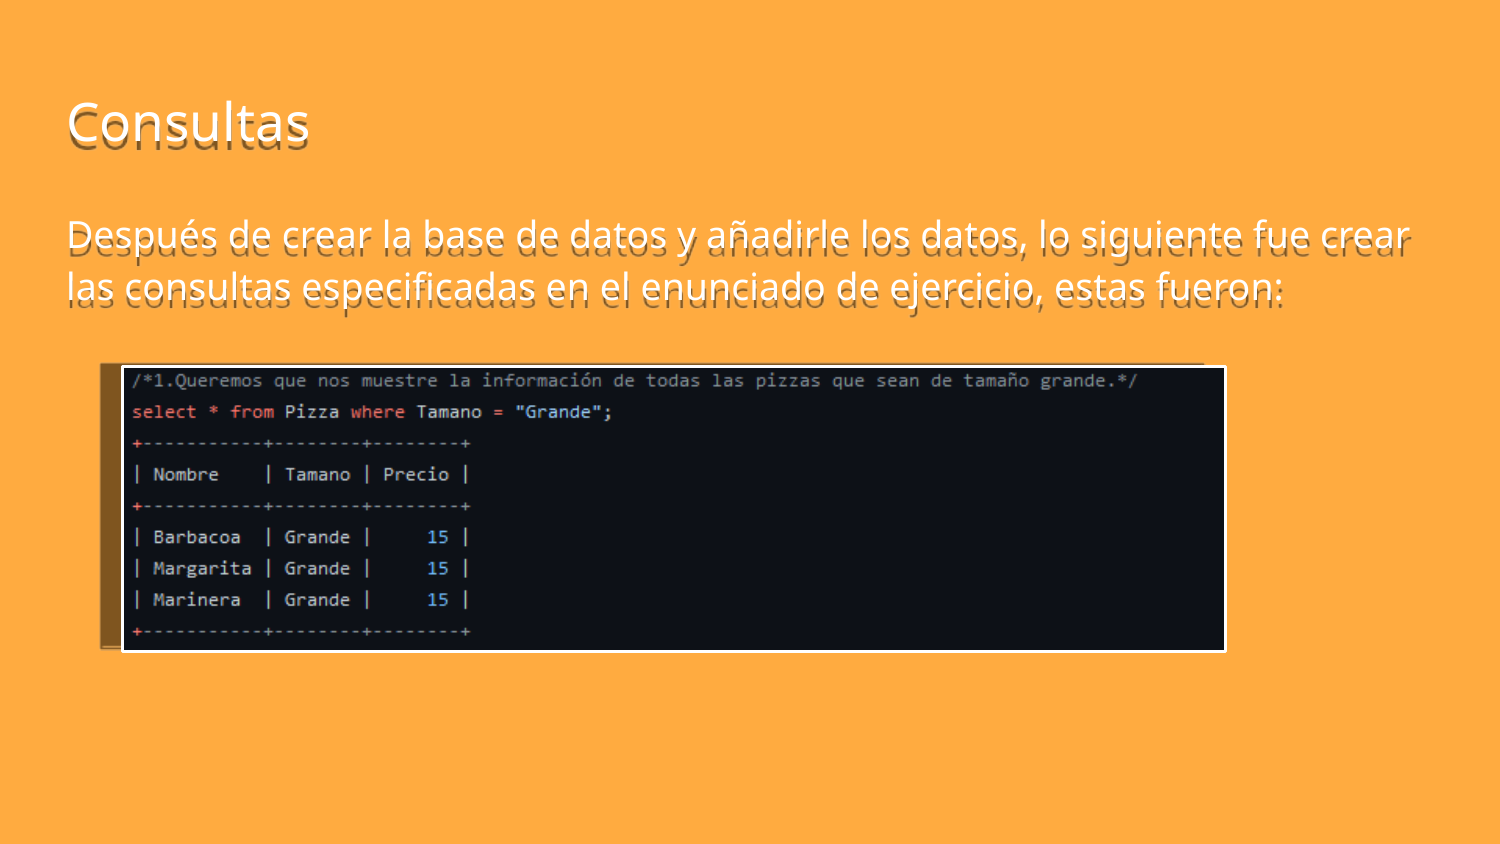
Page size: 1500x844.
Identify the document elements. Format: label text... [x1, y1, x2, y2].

list Después de crear la base de datos y añadirle los datos, lo siguiente fue crear las consultas especificadas en el enunciado de ejercicio, estas fueron: [51, 189, 1449, 750]
title Consultas [51, 72, 1449, 167]
picture [124, 368, 1225, 650]
